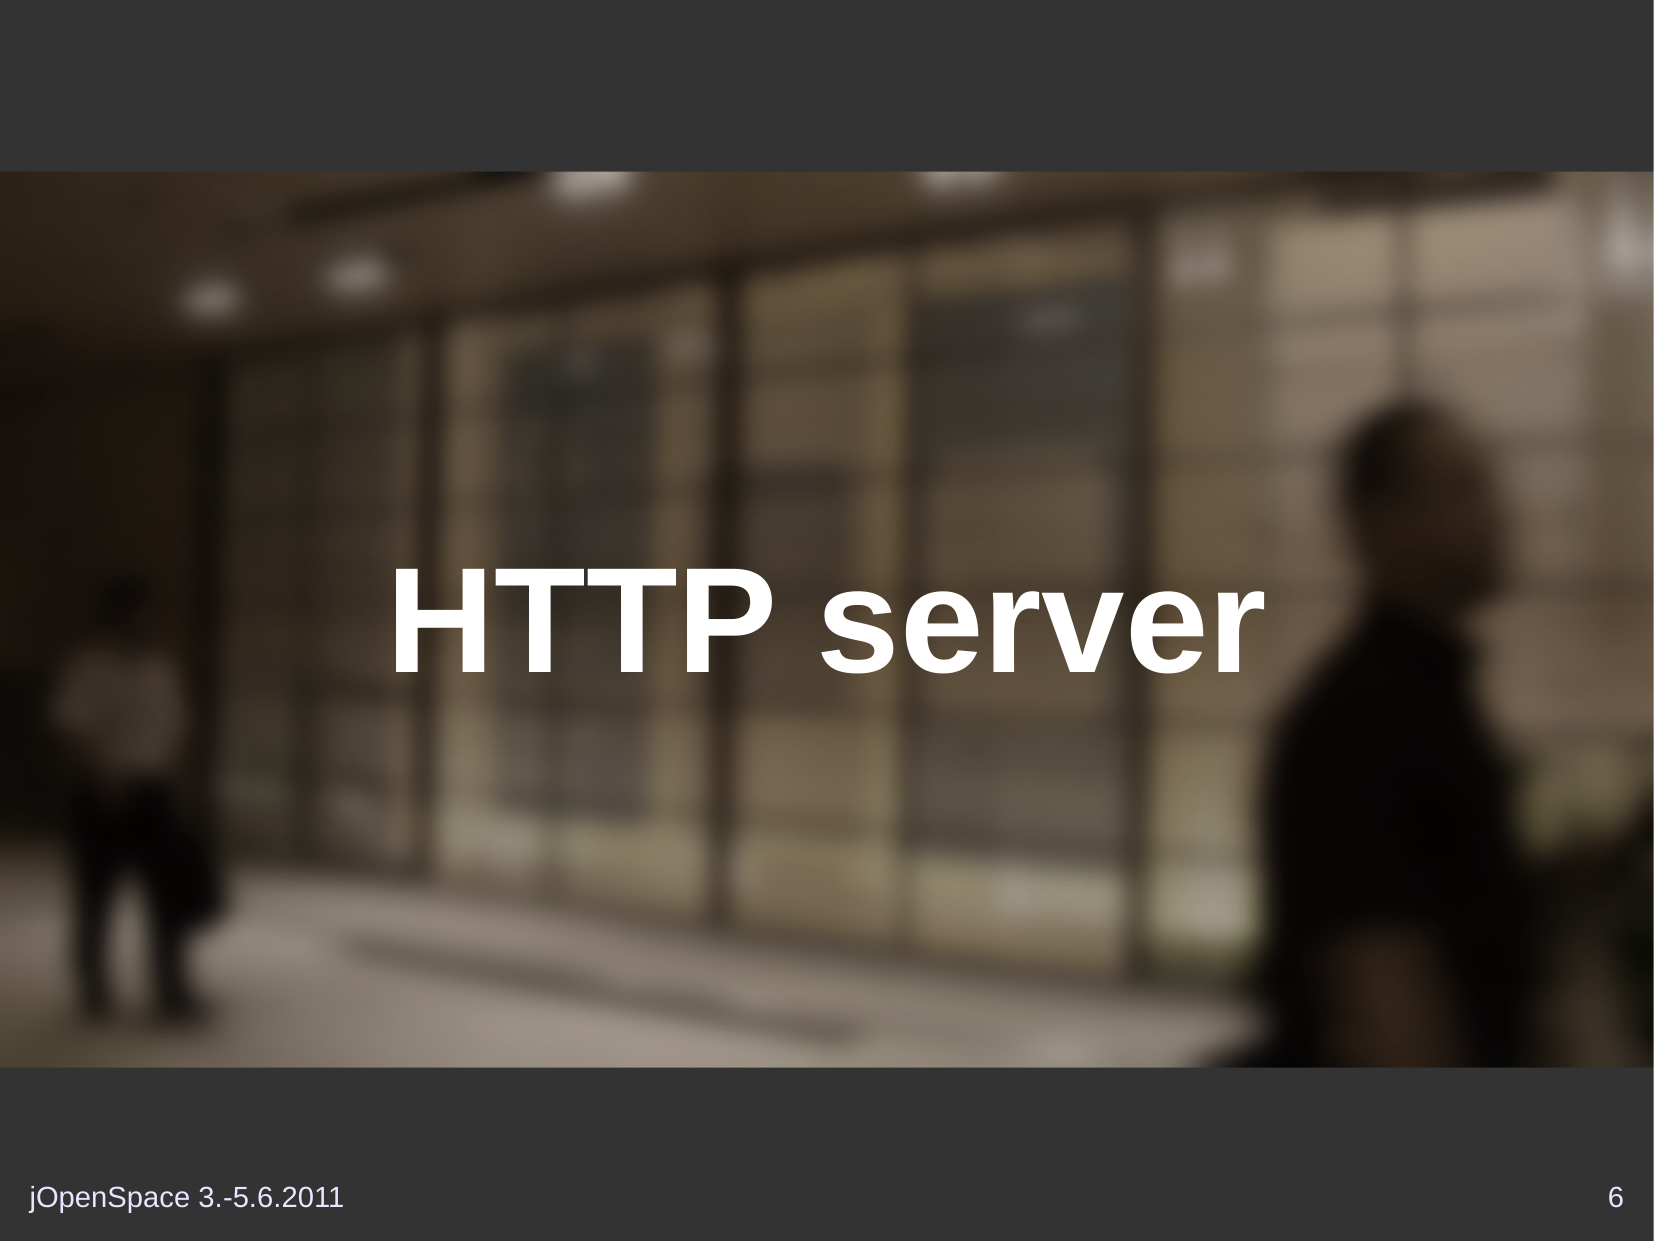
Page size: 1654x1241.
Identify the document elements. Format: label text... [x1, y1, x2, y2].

title HTTP server [29, 206, 1625, 1034]
picture [0, 0, 1654, 1241]
